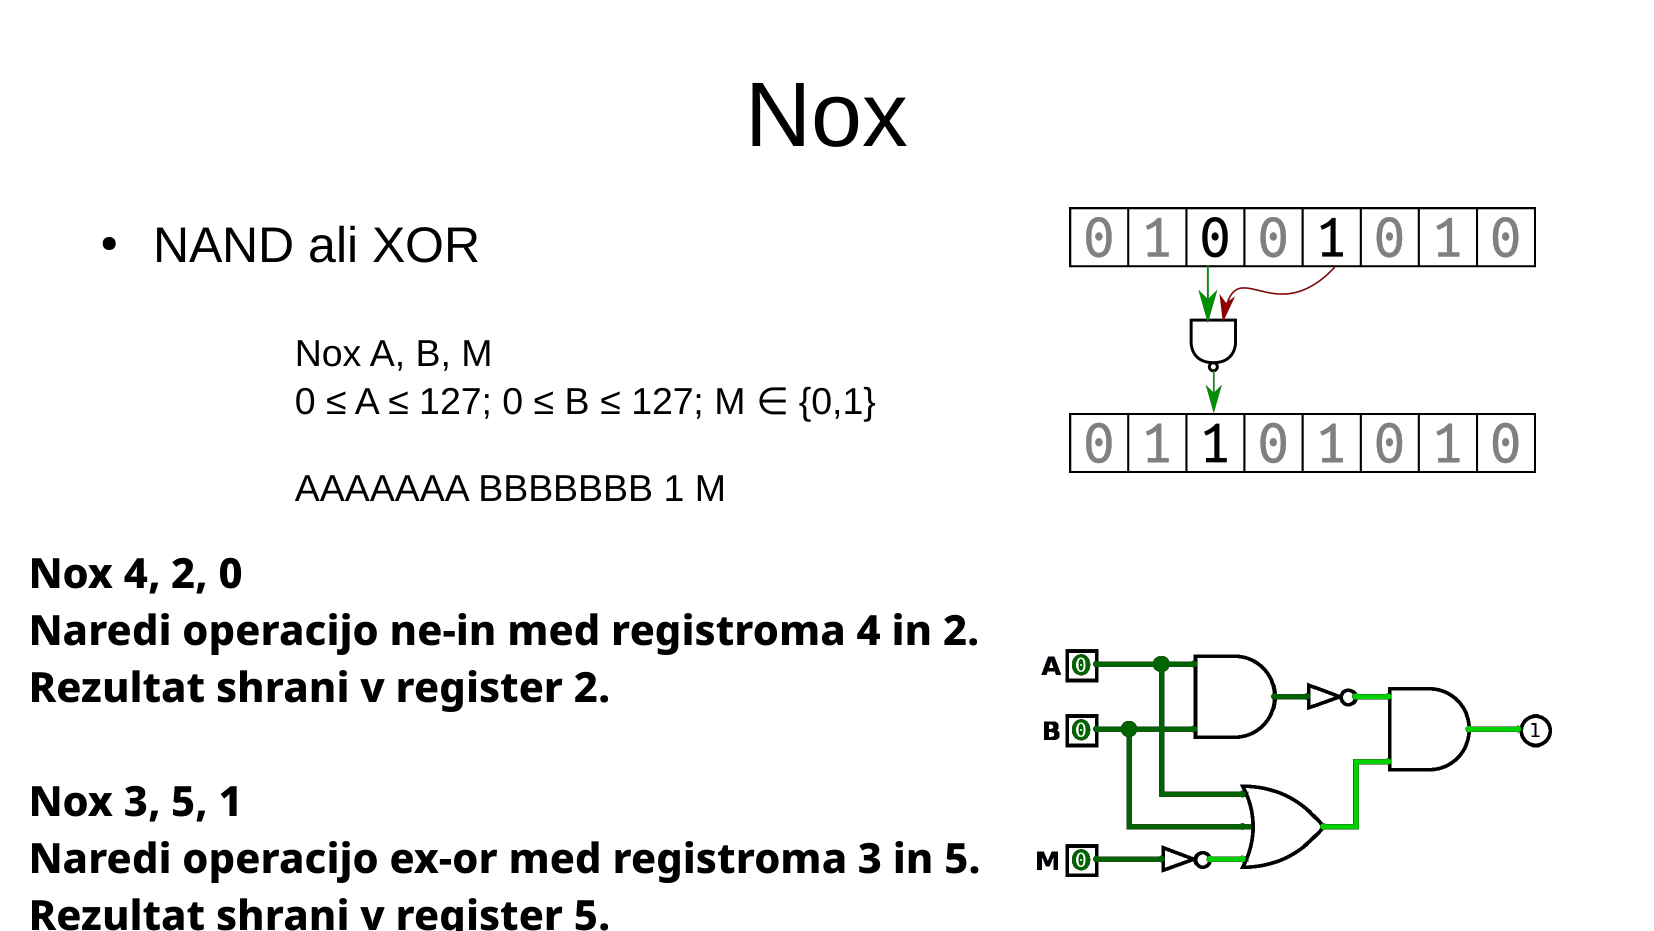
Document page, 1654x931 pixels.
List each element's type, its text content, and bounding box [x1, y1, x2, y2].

text_box Nox 4, 2, 0 Naredi operacijo ne-in med registroma 4 in 2. Rezultat shrani v register 2. Nox 3, 5, 1 Naredi operacijo ex-or med registroma 3 in 5. Rezultat shrani v register 5. [17, 536, 993, 916]
list NAND ali XOR [82, 217, 1571, 758]
picture [1037, 649, 1552, 877]
title Nox [82, 37, 1571, 193]
text_box Nox A, B, M 0 ≤ A ≤ 127; 0 ≤ B ≤ 127; M ∈ {0,1} AAAAAAA BBBBBBB 1 M [280, 324, 886, 508]
picture [1069, 207, 1536, 473]
